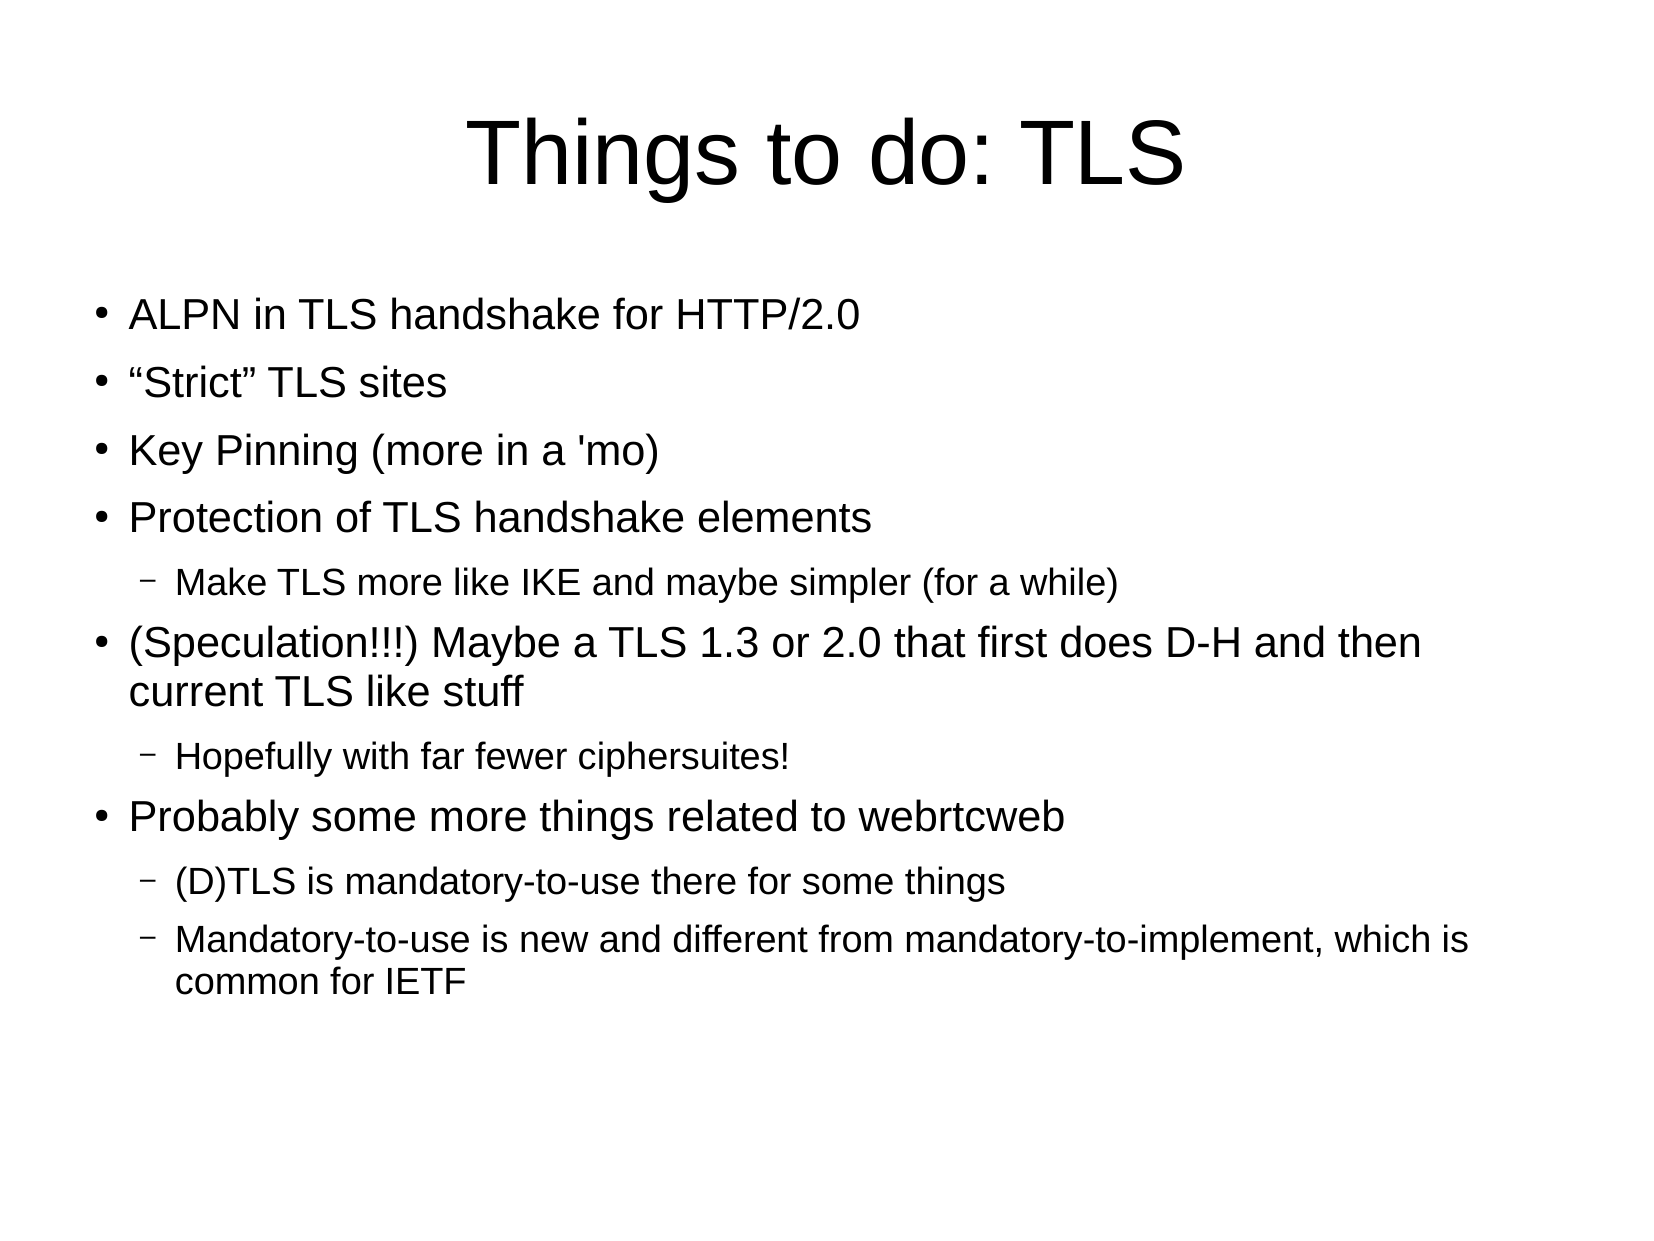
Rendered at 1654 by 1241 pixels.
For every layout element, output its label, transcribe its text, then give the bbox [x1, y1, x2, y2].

list ALPN in TLS handshake for HTTP/2.0 “Strict” TLS sites Key Pinning (more in a 'mo) Protection of TLS handshake elements Make TLS more like IKE and maybe simpler (for a while) (Speculation!!!) Maybe a TLS 1.3 or 2.0 that first does D-H and then current TLS like stuff Hopefully with far fewer ciphersuites! Probably some more things related to webrtcweb (D)TLS is mandatory-to-use there for some things Mandatory-to-use is new and different from mandatory-to-implement, which is common for IETF [82, 290, 1538, 1010]
title Things to do: TLS [82, 49, 1571, 257]
